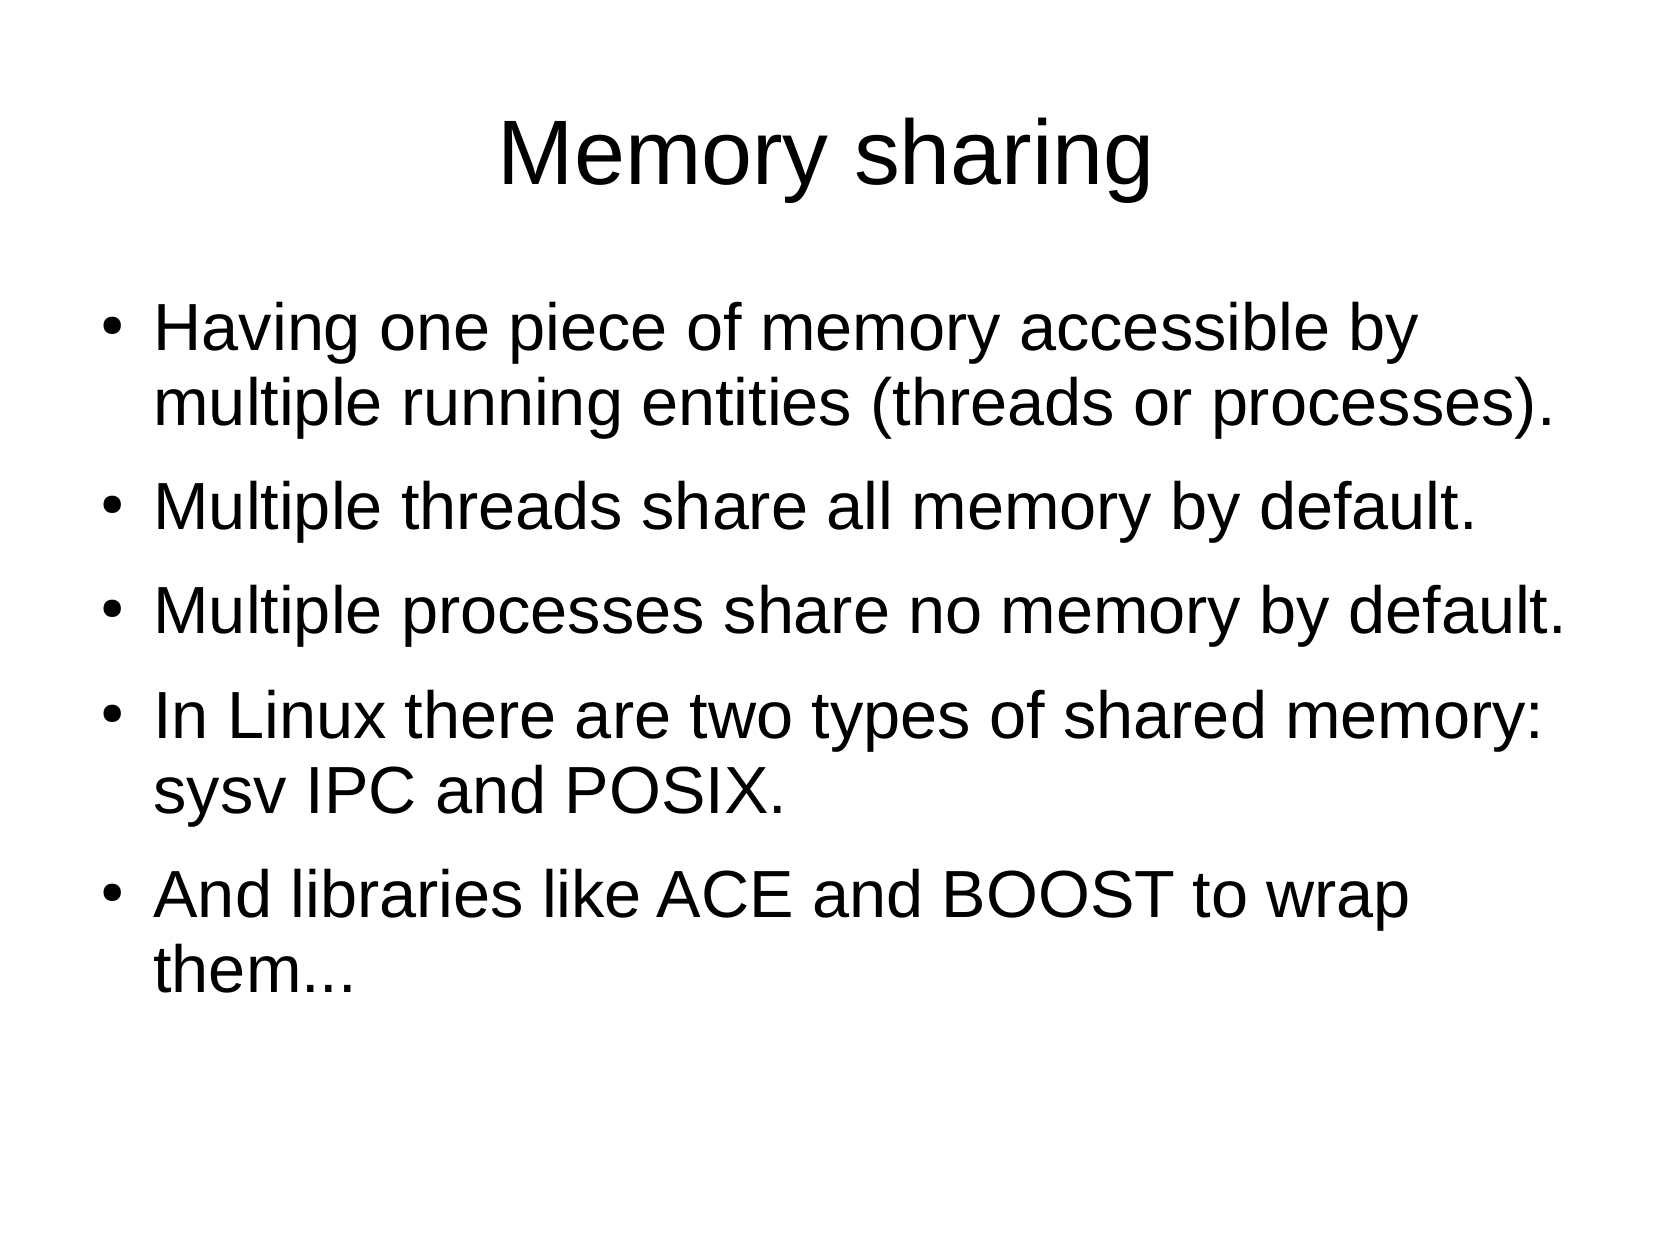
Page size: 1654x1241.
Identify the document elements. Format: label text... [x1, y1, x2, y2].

list Having one piece of memory accessible by multiple running entities (threads or processes). Multiple threads share all memory by default. Multiple processes share no memory by default. In Linux there are two types of shared memory: sysv IPC and POSIX. And libraries like ACE and BOOST to wrap them... [82, 290, 1571, 1231]
title Memory sharing [82, 49, 1571, 257]
